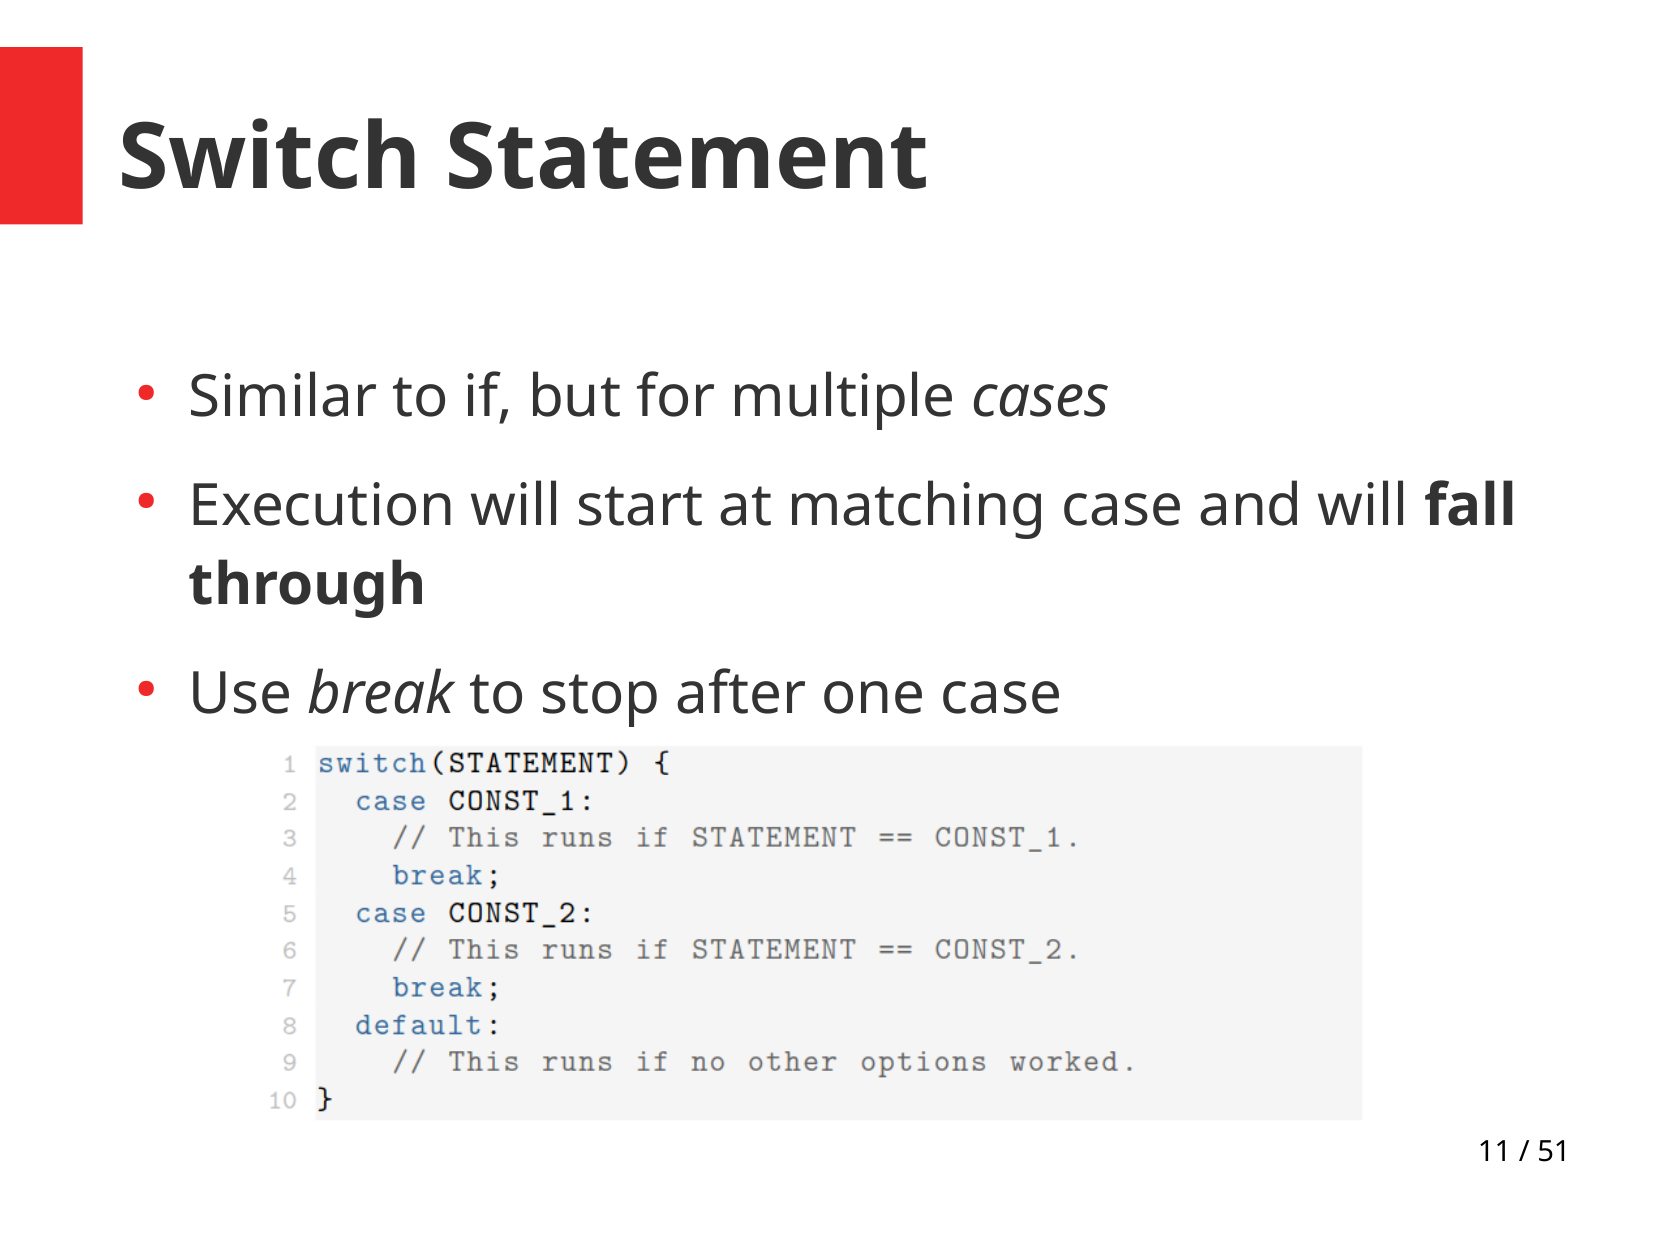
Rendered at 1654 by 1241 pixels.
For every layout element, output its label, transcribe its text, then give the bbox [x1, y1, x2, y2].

list Similar to if, but for multiple cases Execution will start at matching case and will fall through Use break to stop after one case [118, 354, 1536, 1074]
picture [259, 732, 1371, 1127]
title Switch Statement [118, 49, 1571, 257]
